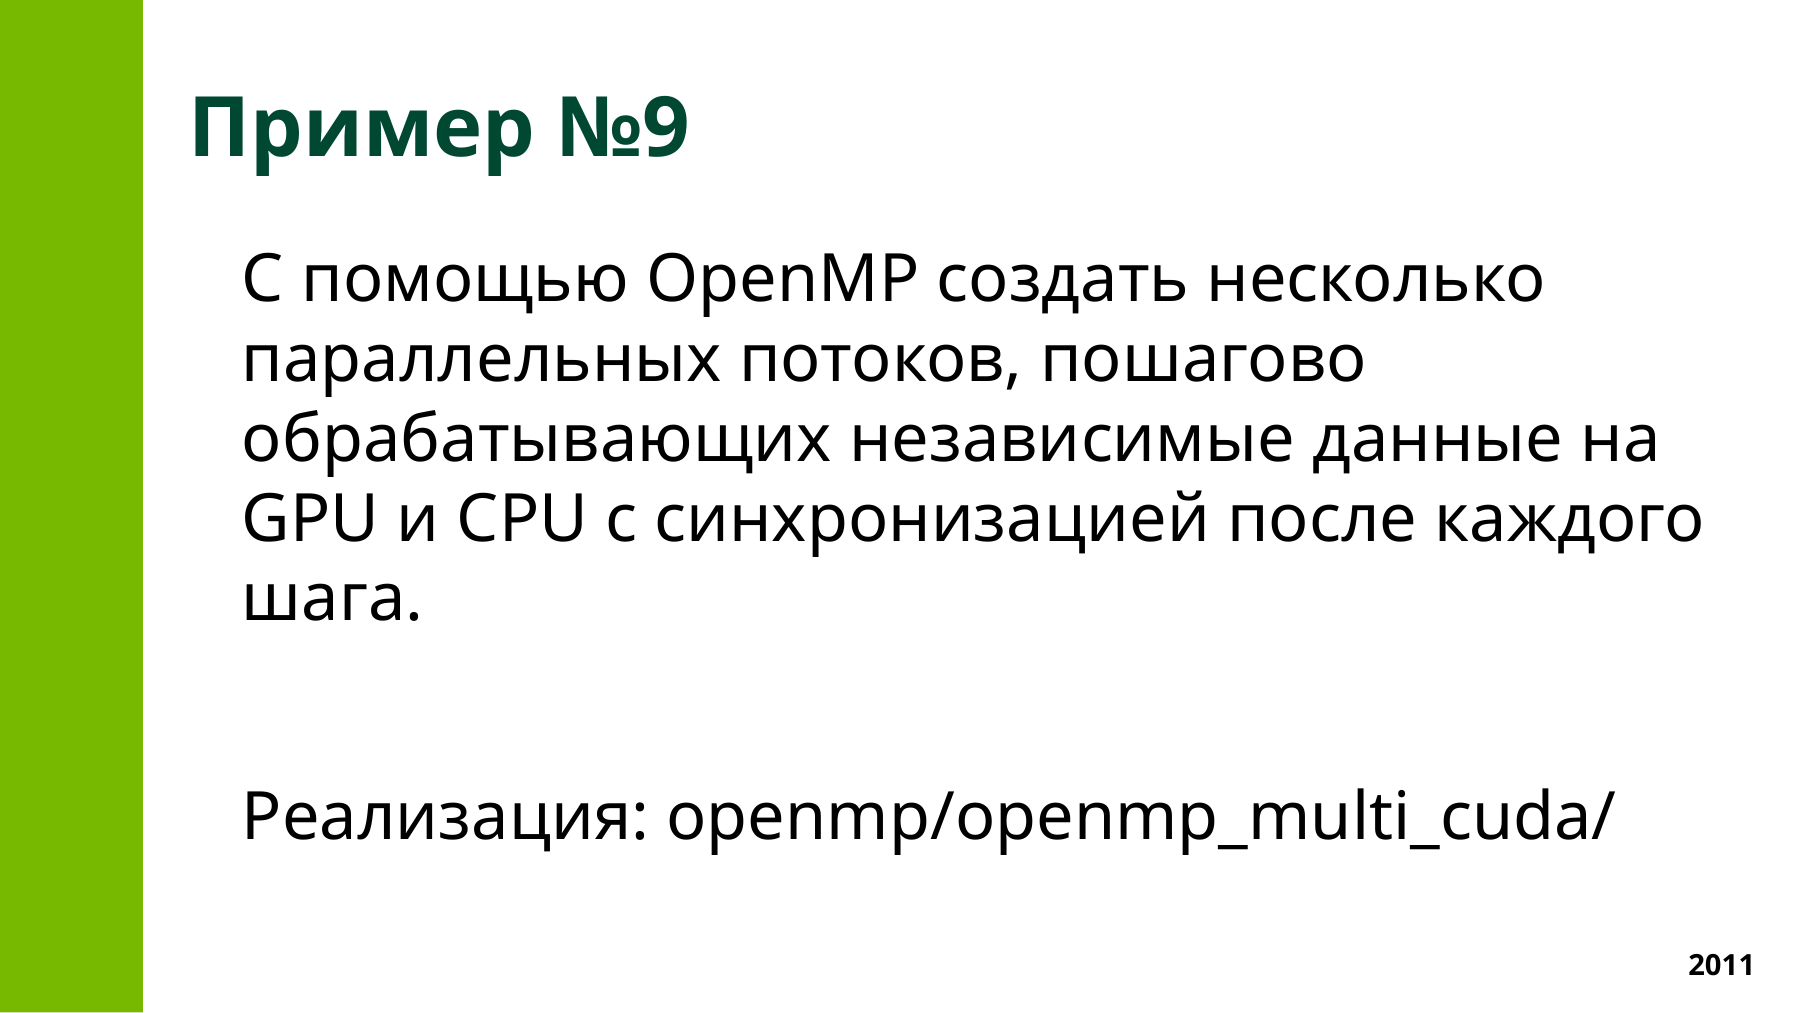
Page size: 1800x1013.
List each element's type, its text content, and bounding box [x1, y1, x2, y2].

list С помощью OpenMP создать несколько параллельных потоков, пошагово обрабатывающих независимые данные на GPU и CPU с синхронизацией после каждого шага. Реализация: openmp/openmp_multi_cuda/ [188, 227, 1733, 976]
title Пример №9 [188, 40, 1733, 211]
